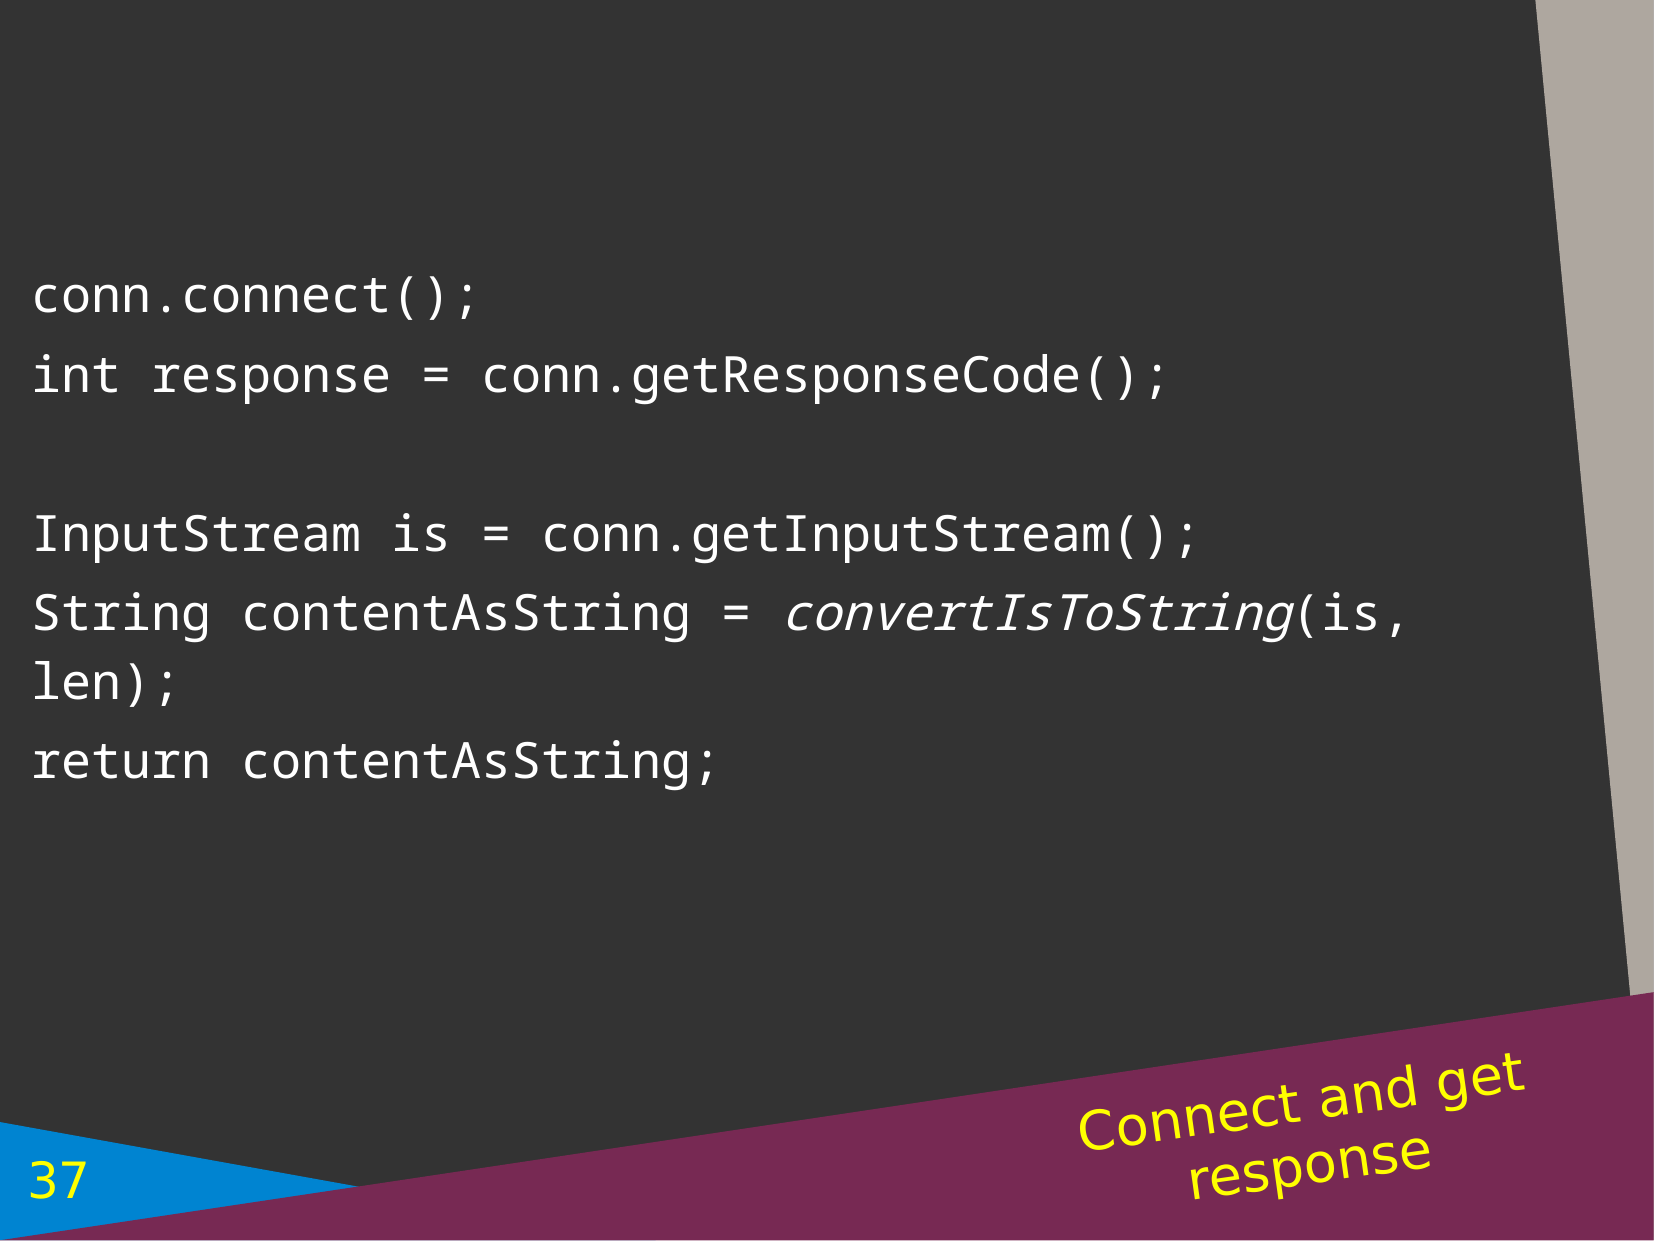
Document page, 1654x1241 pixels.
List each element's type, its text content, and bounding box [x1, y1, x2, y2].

title Connect and get response [956, 995, 1654, 1241]
text_box conn.connect(); int response = conn.getResponseCode(); InputStream is = conn.getInputStream(); String contentAsString = convertIsToString(is, len); return contentAsString; [16, 238, 1491, 800]
